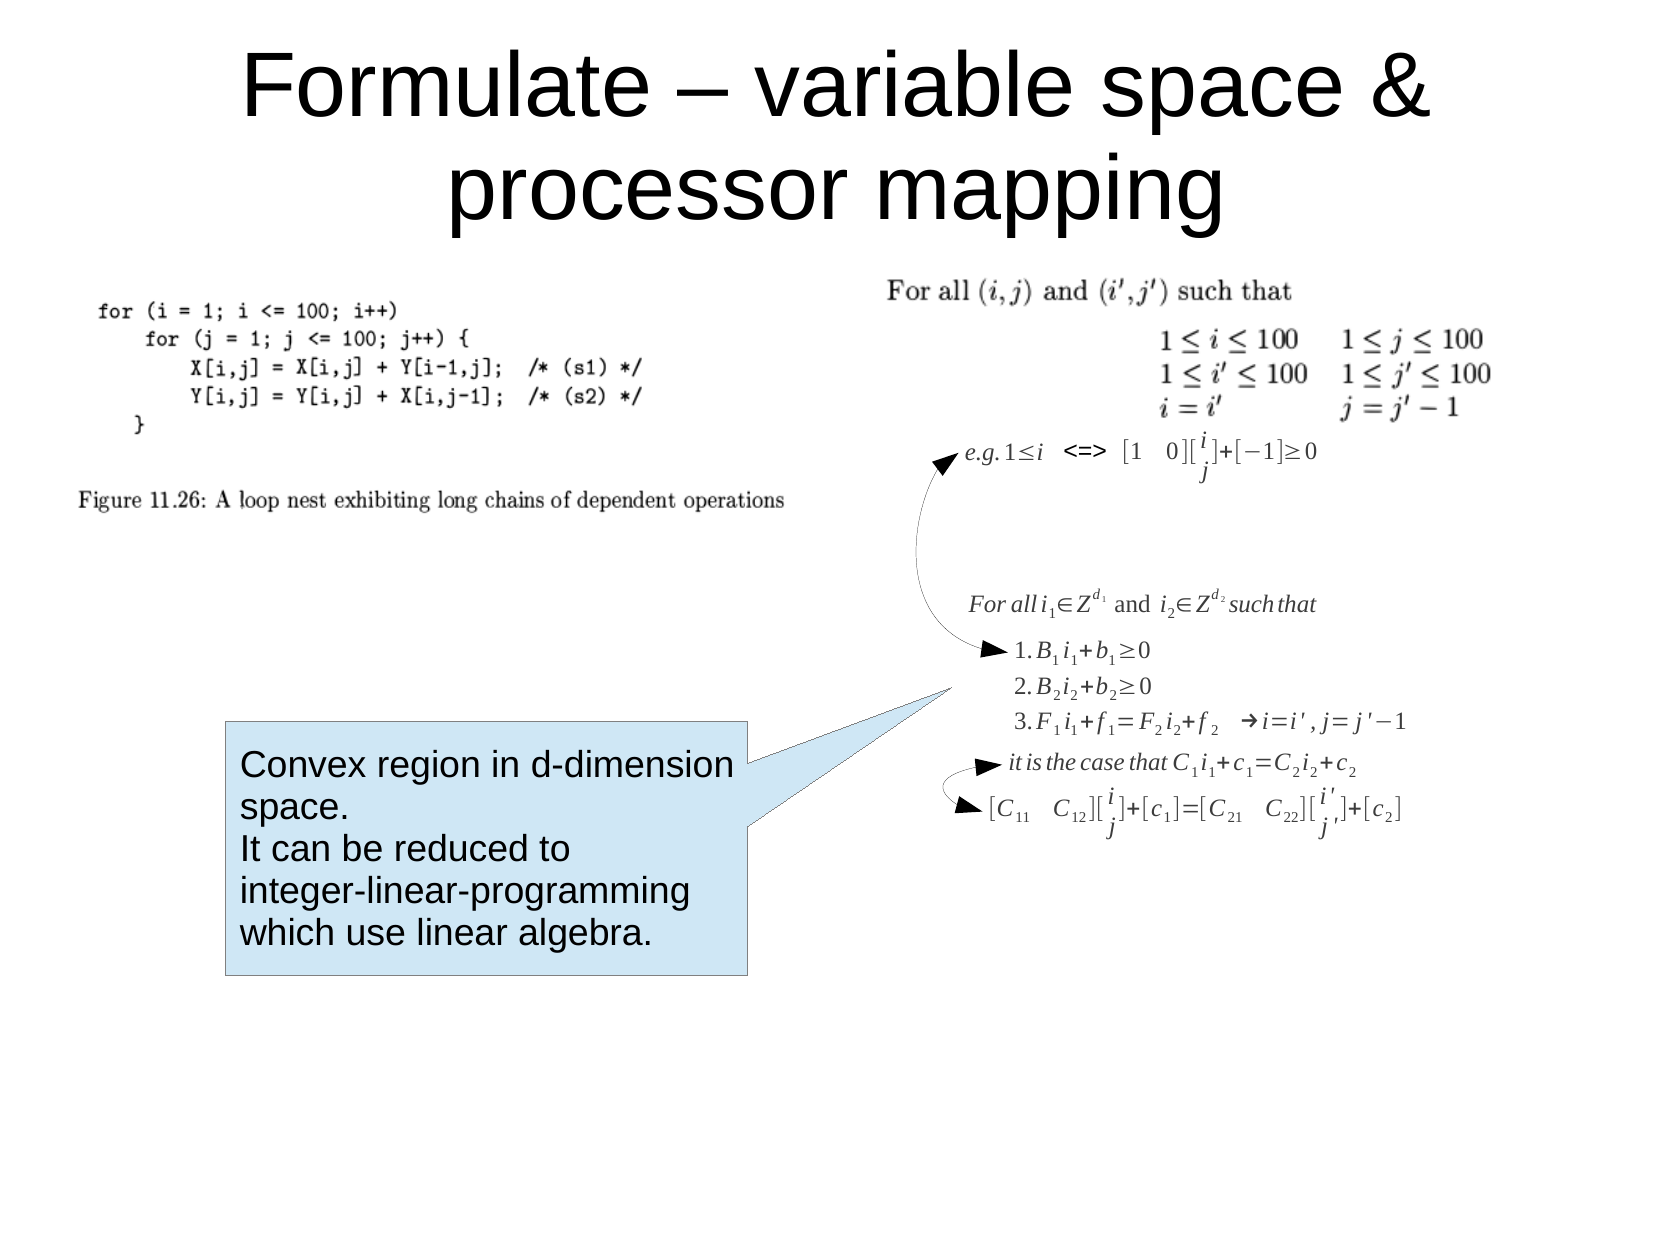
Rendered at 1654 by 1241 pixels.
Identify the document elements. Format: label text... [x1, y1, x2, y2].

chart [1116, 426, 1324, 484]
picture [60, 291, 796, 526]
chart [1007, 672, 1158, 704]
text_box <=> [1048, 429, 1129, 473]
chart [958, 438, 1048, 467]
chart [982, 783, 1408, 841]
chart [960, 585, 1325, 621]
chart [1007, 707, 1224, 740]
title Formulate – variable space & processor mapping [92, 32, 1581, 241]
text_box Convex region in d-dimension space. It can be reduced to integer-linear-programming which use linear algebra. [225, 687, 952, 976]
chart [1007, 636, 1158, 669]
chart [1233, 707, 1413, 736]
chart [1002, 749, 1362, 781]
picture [867, 272, 1503, 432]
